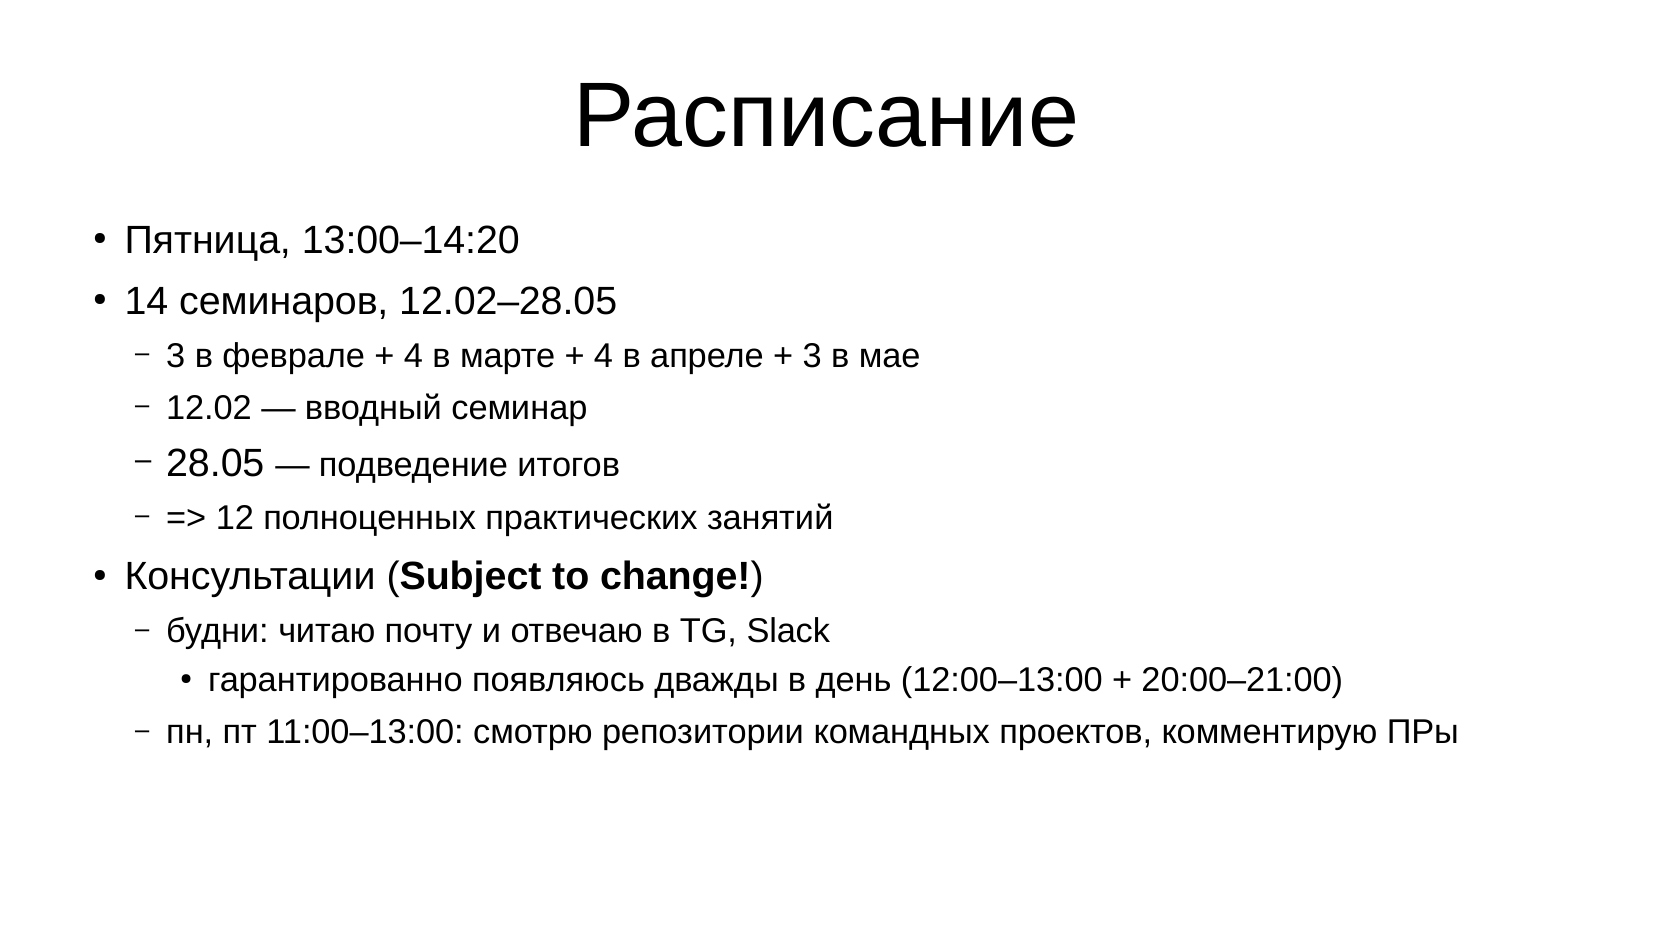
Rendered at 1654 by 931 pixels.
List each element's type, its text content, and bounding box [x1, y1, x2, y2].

title Расписание [82, 37, 1571, 193]
list Пятница, 13:00–14:20 14 семинаров, 12.02–28.05 3 в феврале + 4 в марте + 4 в апреле + 3 в мае 12.02 — вводный семинар 28.05 — подведение итогов => 12 полноценных практических занятий Консультации (Subject to change!) будни: читаю почту и отвечаю в TG, Slack гарантированно появляюсь дважды в день (12:00–13:00 + 20:00–21:00) пн, пт 11:00–13:00: смотрю репозитории командных проектов, комментирую ПРы [82, 217, 1571, 758]
